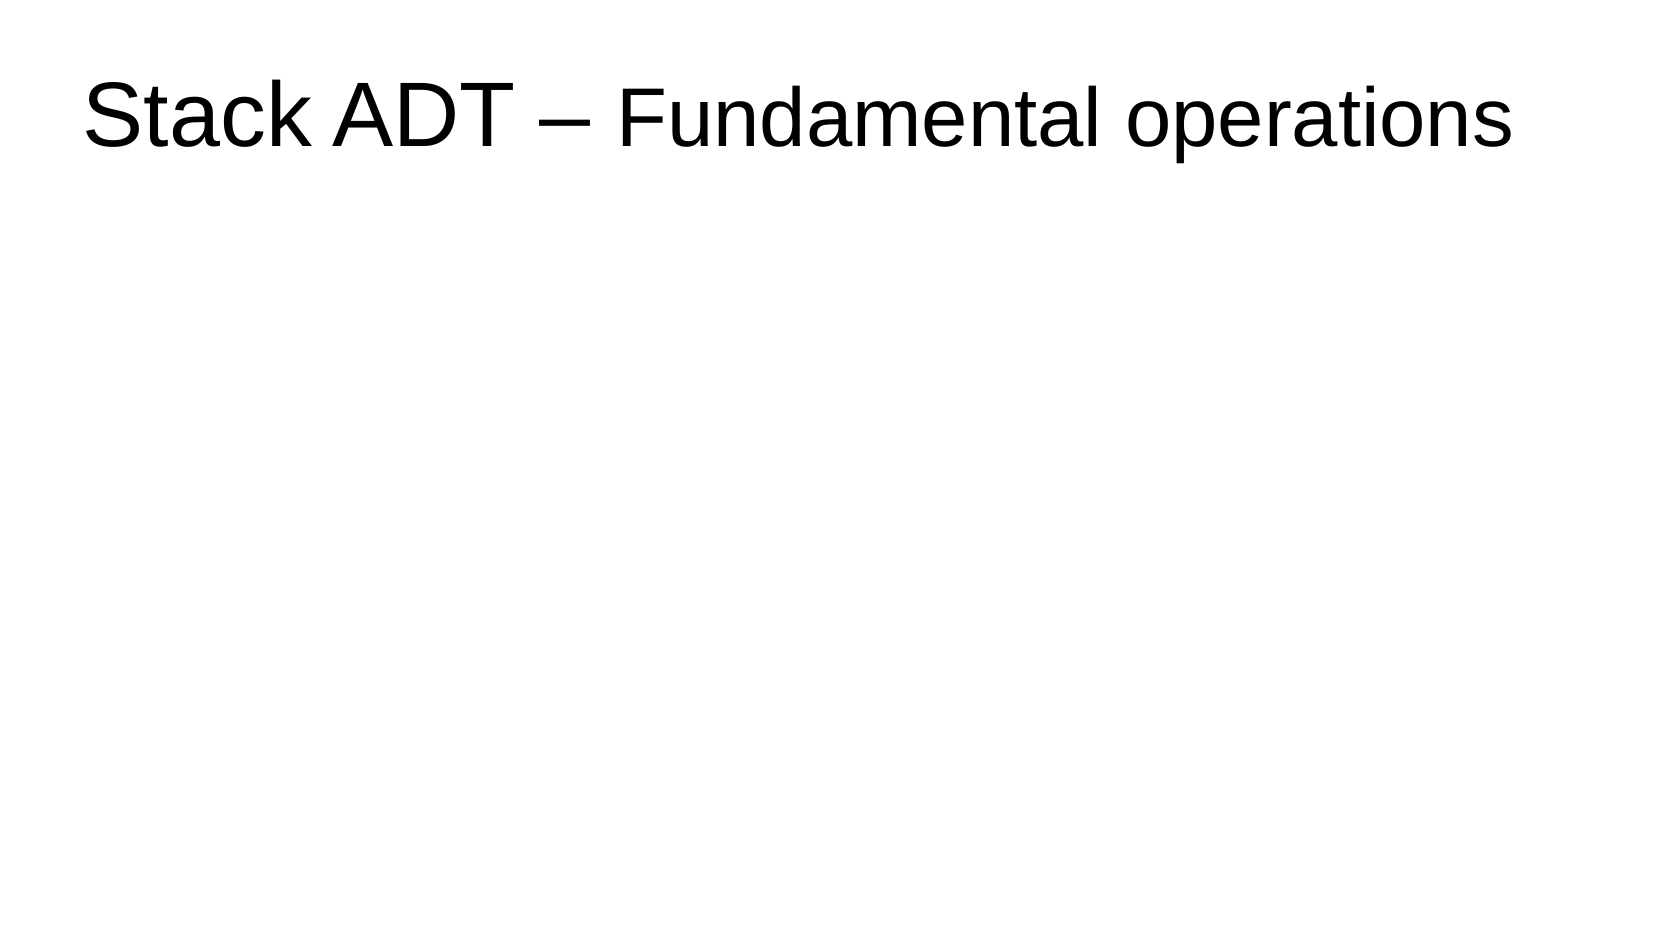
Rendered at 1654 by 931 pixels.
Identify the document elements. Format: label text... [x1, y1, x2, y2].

title Stack ADT – Fundamental operations [82, 37, 1571, 193]
